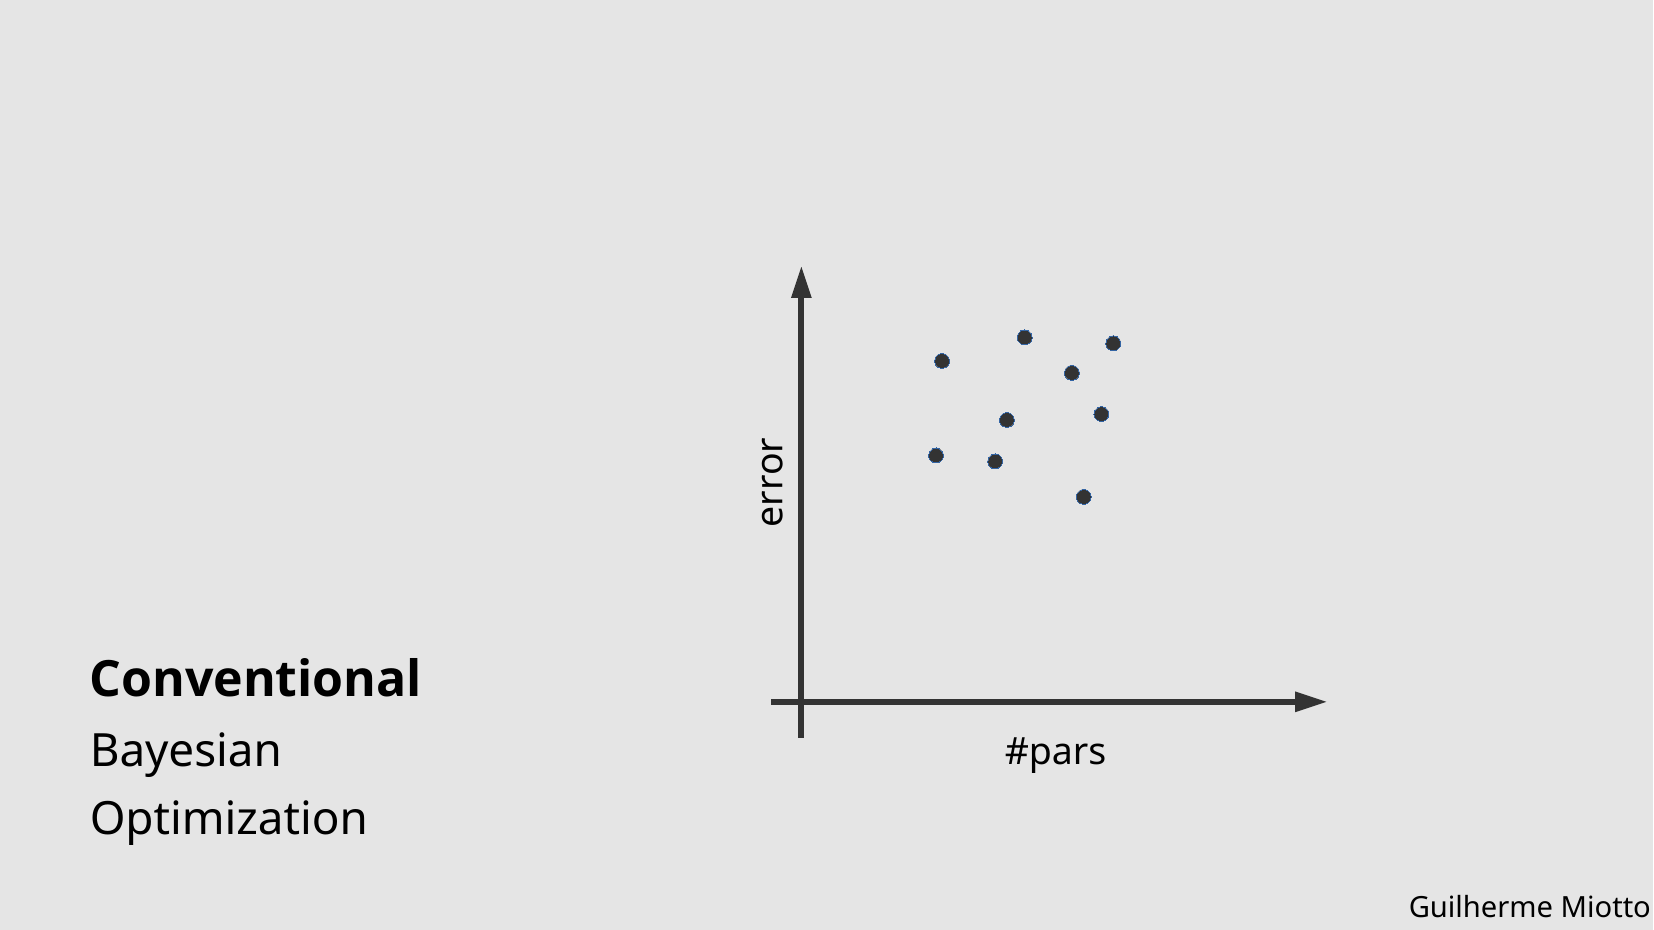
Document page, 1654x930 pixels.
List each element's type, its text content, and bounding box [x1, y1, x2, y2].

text_box [928, 447, 944, 463]
text_box [1064, 365, 1080, 381]
text_box [1017, 329, 1033, 345]
text_box Guilherme Miotto [1394, 879, 1648, 927]
text_box [987, 453, 1003, 469]
text_box [1105, 335, 1121, 351]
text_box error [735, 425, 792, 543]
text_box #pars [990, 717, 1118, 775]
text_box [1093, 406, 1109, 422]
text_box [999, 412, 1015, 428]
text_box [1076, 489, 1092, 505]
text_box [934, 353, 950, 369]
text_box Conventional Bayesian Optimization [75, 635, 466, 878]
